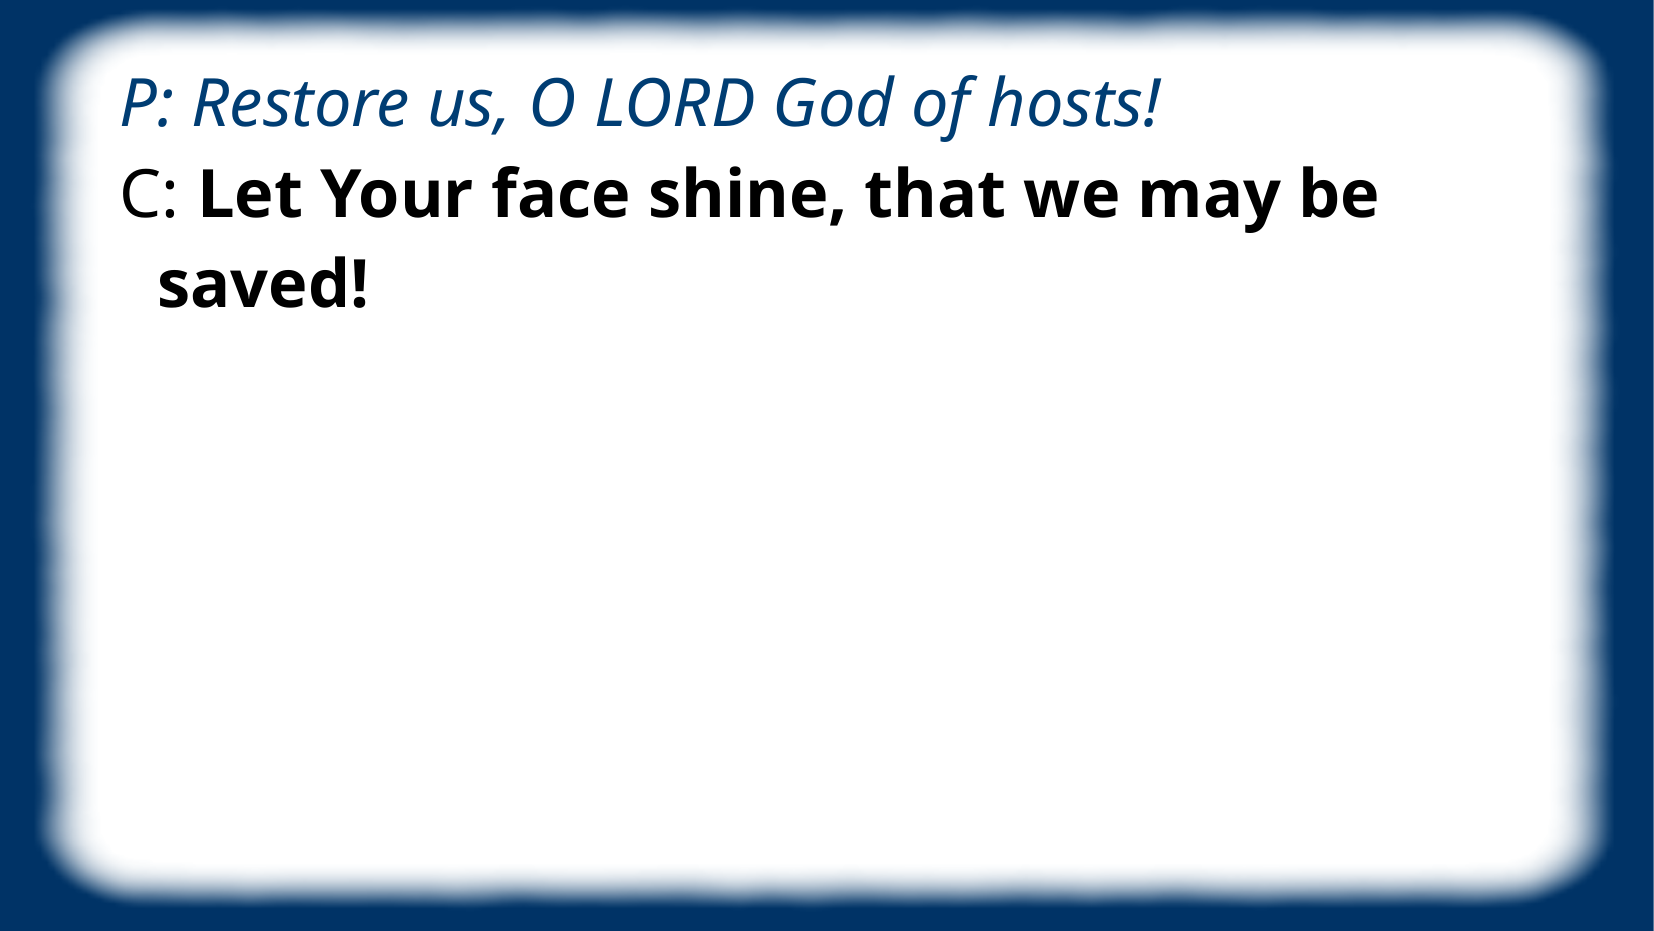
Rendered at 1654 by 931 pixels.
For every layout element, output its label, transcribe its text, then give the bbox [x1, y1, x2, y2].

picture [0, 0, 1654, 931]
text_box P: Restore us, O LORD God of hosts! C: Let Your face shine, that we may be saved! [105, 47, 1546, 241]
